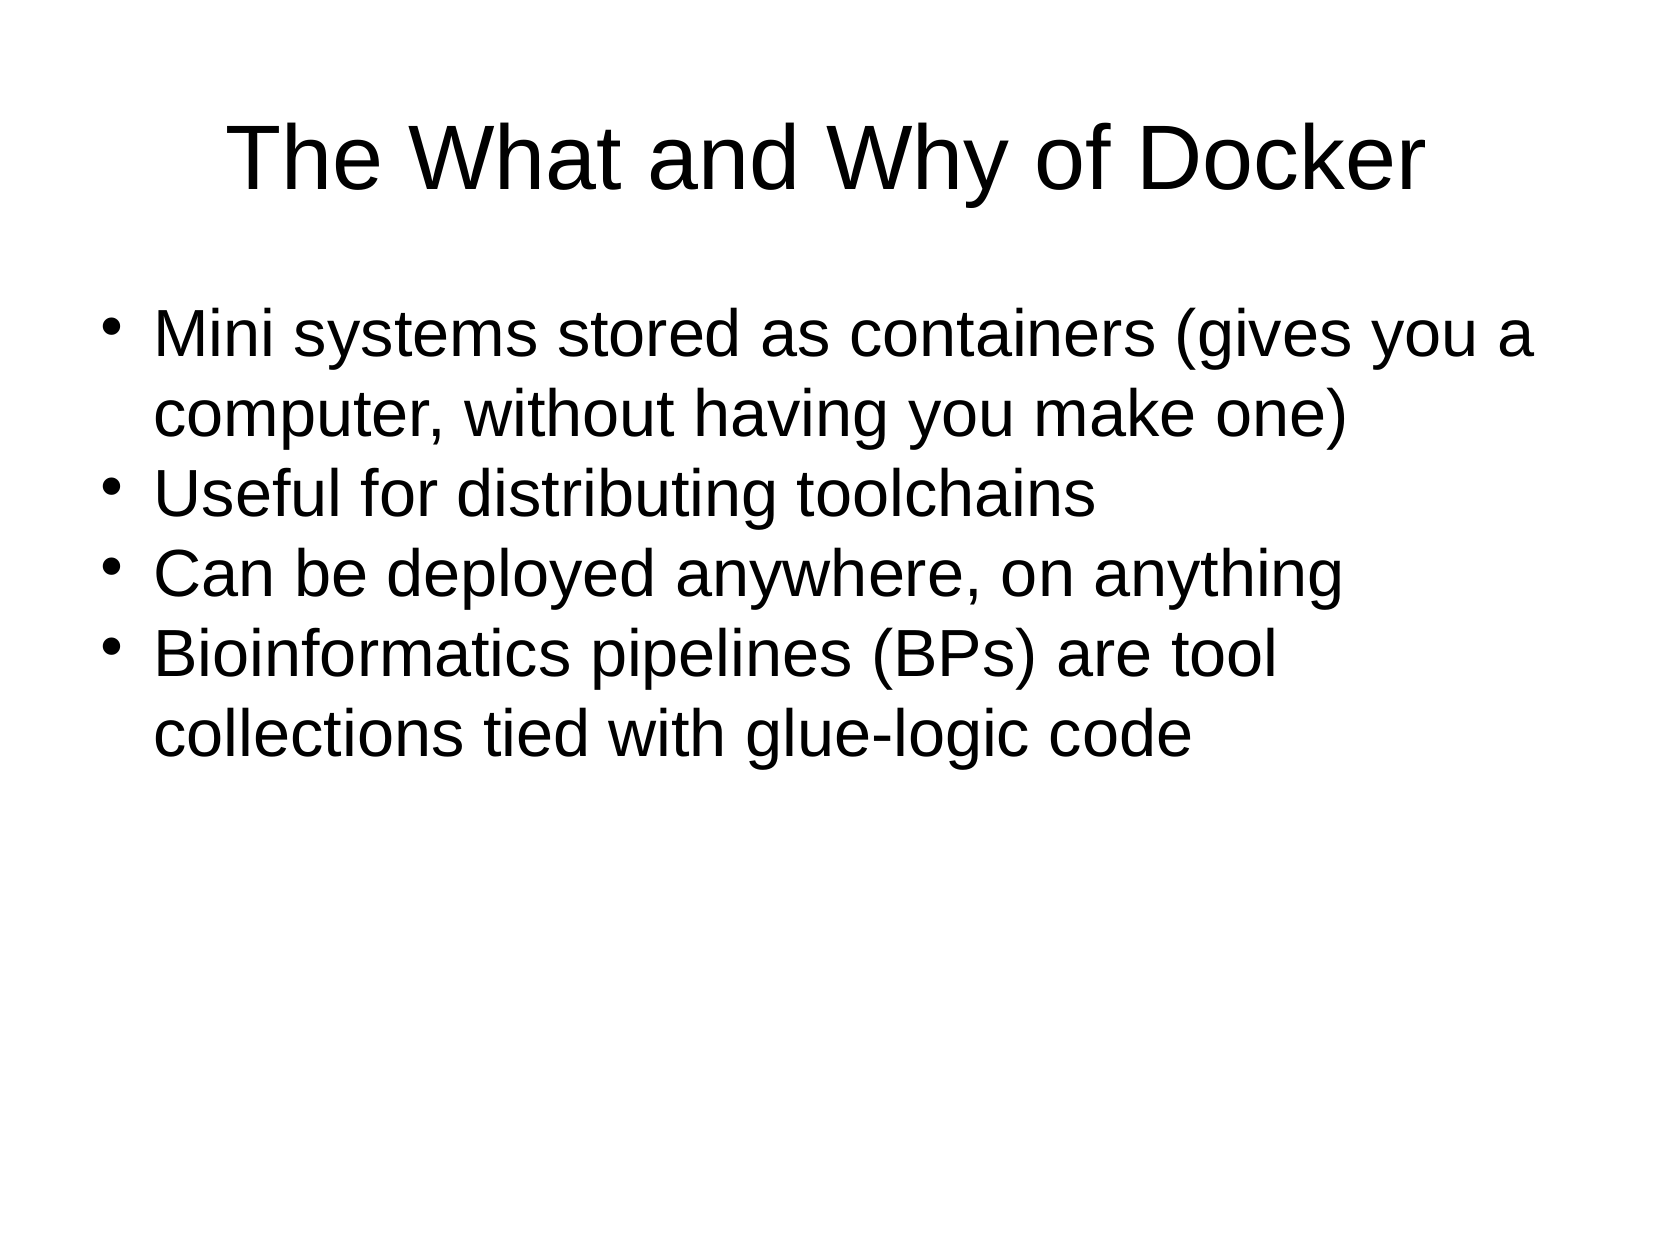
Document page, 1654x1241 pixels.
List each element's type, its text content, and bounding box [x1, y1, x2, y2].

text_box The What and Why of Docker [82, 49, 1571, 257]
text_box Mini systems stored as containers (gives you a computer, without having you make one) Useful for distributing toolchains Can be deployed anywhere, on anything Bioinformatics pipelines (BPs) are tool collections tied with glue-logic code [82, 290, 1571, 1010]
